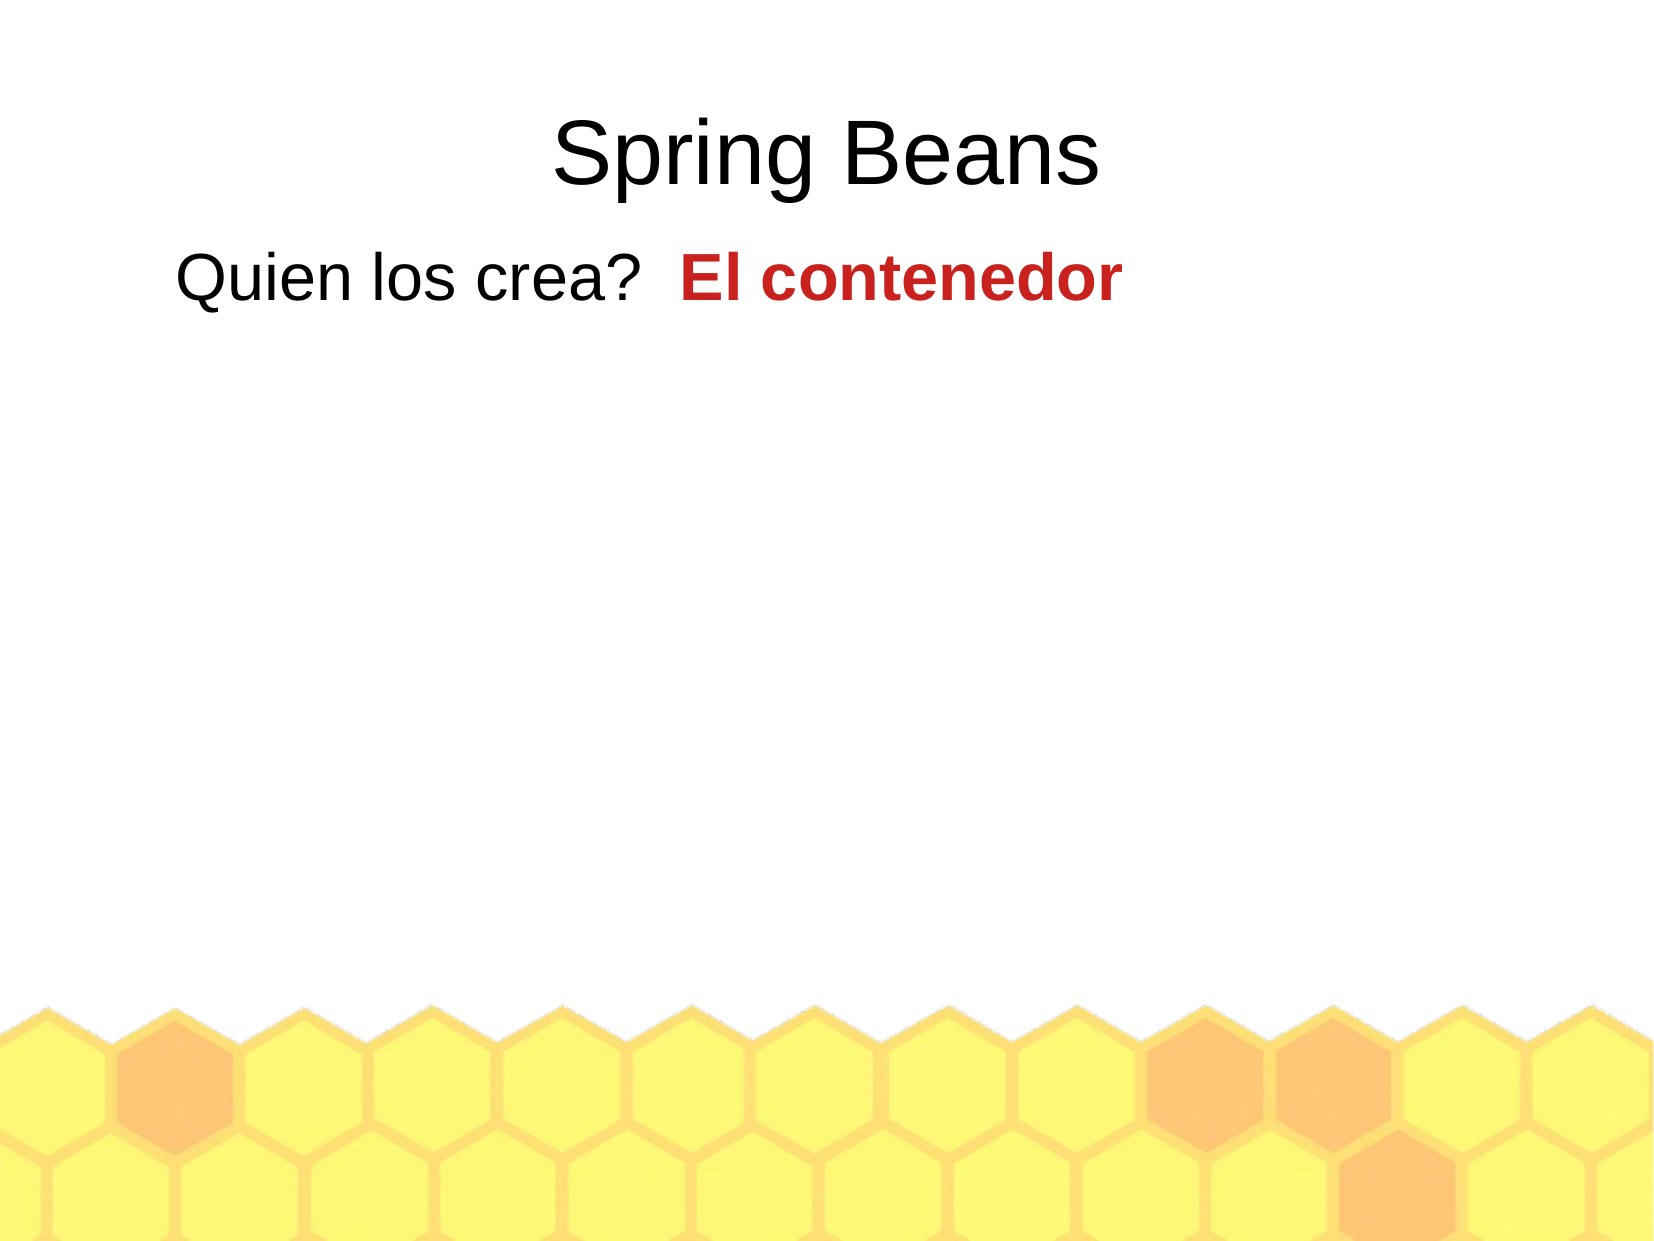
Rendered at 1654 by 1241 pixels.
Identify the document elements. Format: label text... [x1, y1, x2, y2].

picture [0, 1001, 1654, 1241]
list Quien los crea? El contenedor [105, 240, 1621, 960]
title Spring Beans [82, 49, 1571, 257]
